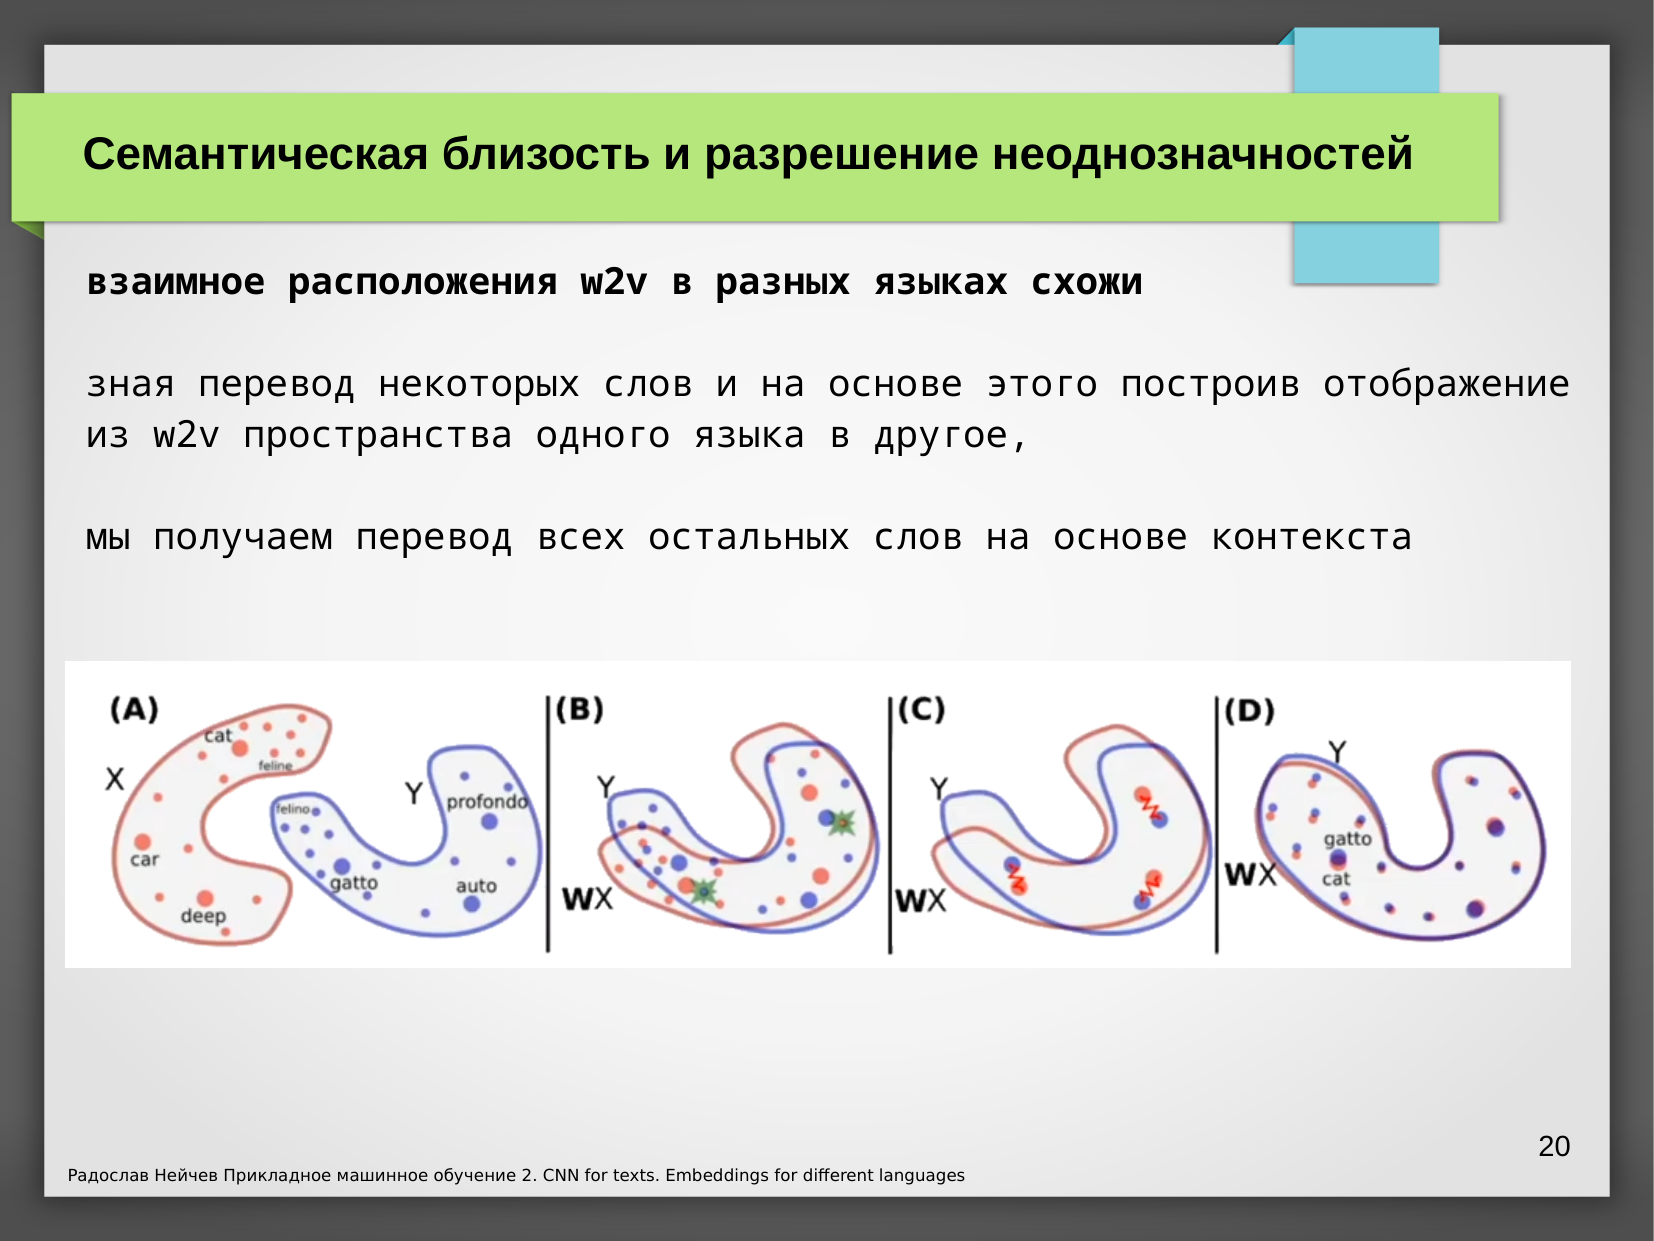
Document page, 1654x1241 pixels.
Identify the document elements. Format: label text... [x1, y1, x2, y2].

title Семантическая близость и разрешение неоднозначностей [82, 121, 1489, 187]
picture [0, 0, 1654, 1241]
text_box взаимное расположения w2v в разных языках схожи зная перевод некоторых слов и на основе этого построив отображение из w2v пространства одного языка в другое, мы получаем перевод всех остальных слов на основе контекста [70, 247, 1607, 567]
text_box Радослав Нейчев Прикладное машинное обучение 2. CNN for texts. Embeddings for different languages [52, 1158, 1205, 1193]
